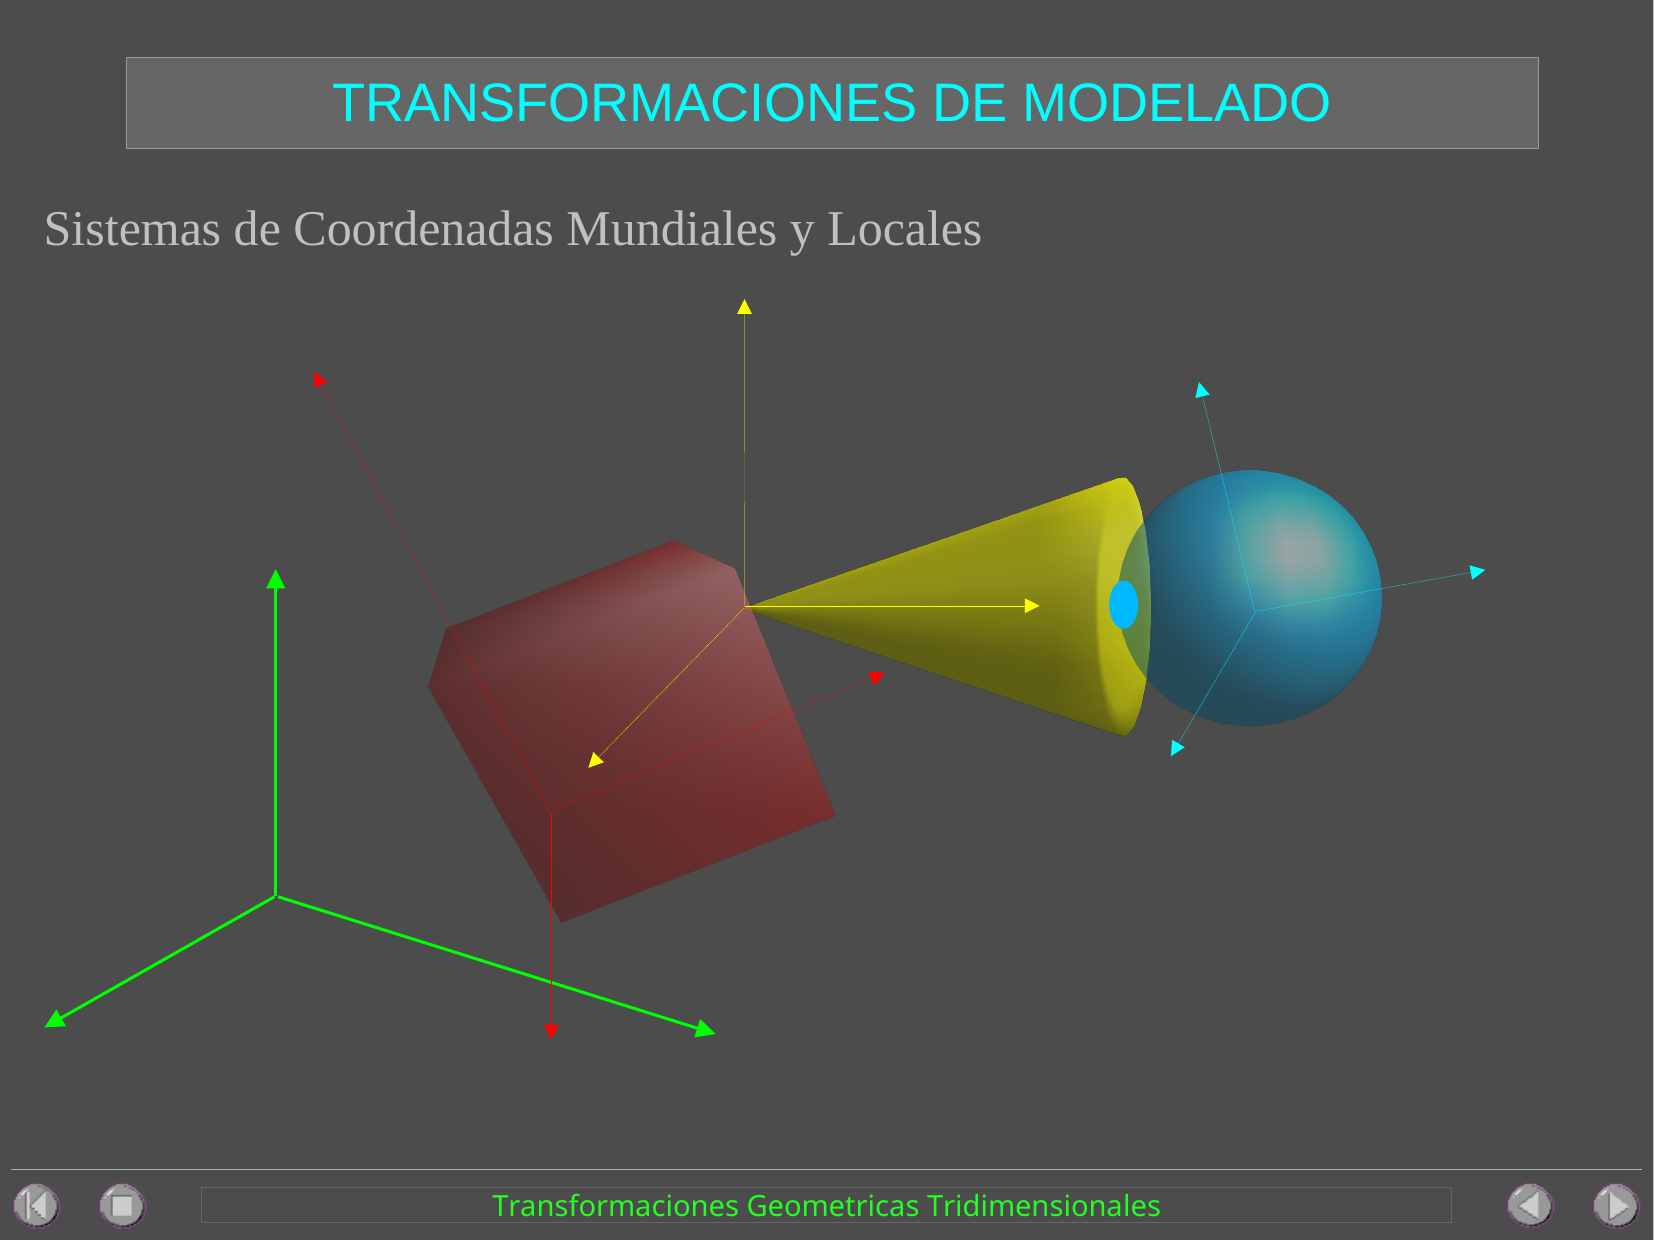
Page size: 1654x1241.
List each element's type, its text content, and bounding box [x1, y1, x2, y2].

text_box Sistemas de Coordenadas Mundiales y Locales [43, 200, 1538, 261]
picture [11, 1181, 62, 1232]
picture [97, 1181, 148, 1232]
text_box [1109, 580, 1139, 629]
picture [1505, 1181, 1556, 1231]
picture [1591, 1181, 1642, 1232]
title TRANSFORMACIONES DE MODELADO [126, 57, 1539, 149]
